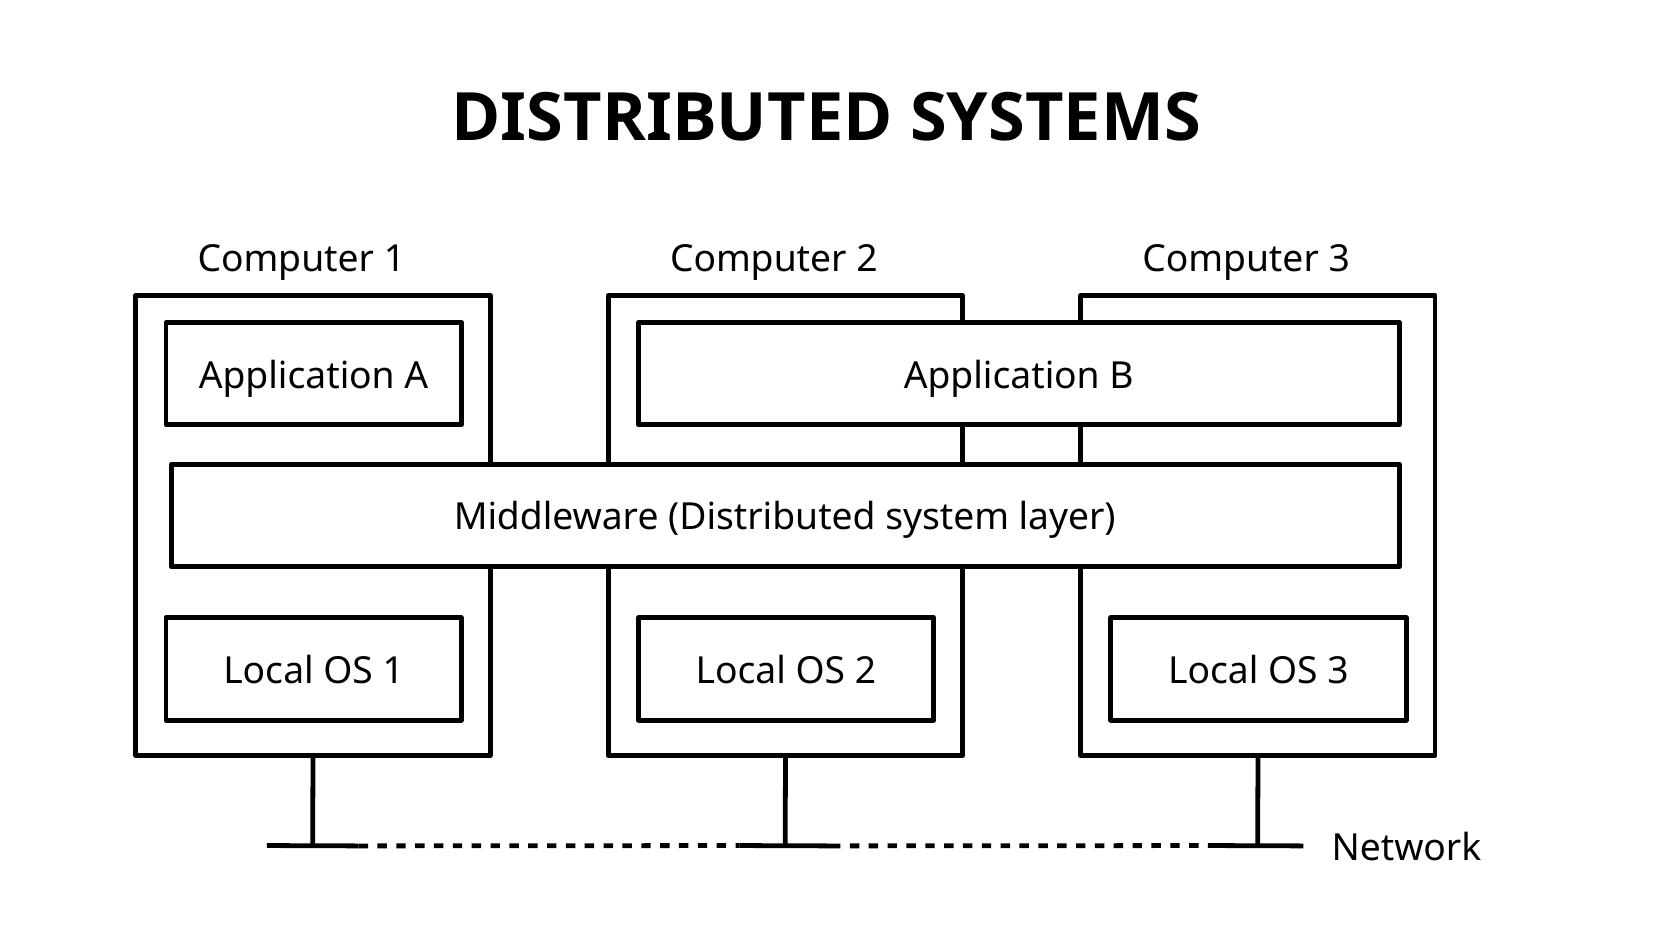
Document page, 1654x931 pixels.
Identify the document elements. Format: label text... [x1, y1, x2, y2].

text_box Computer 3 [1127, 224, 1388, 339]
text_box Network [1316, 813, 1518, 929]
text_box Local OS 2 [638, 617, 934, 721]
text_box Local OS 1 [166, 617, 462, 721]
text_box Computer 1 [182, 224, 443, 339]
title DISTRIBUTED SYSTEMS [82, 36, 1571, 193]
text_box Application A [166, 322, 462, 425]
text_box Local OS 3 [1110, 617, 1407, 721]
text_box Application B [638, 322, 1400, 425]
text_box Middleware (Distributed system layer) [171, 464, 1400, 567]
text_box Computer 2 [655, 224, 916, 339]
